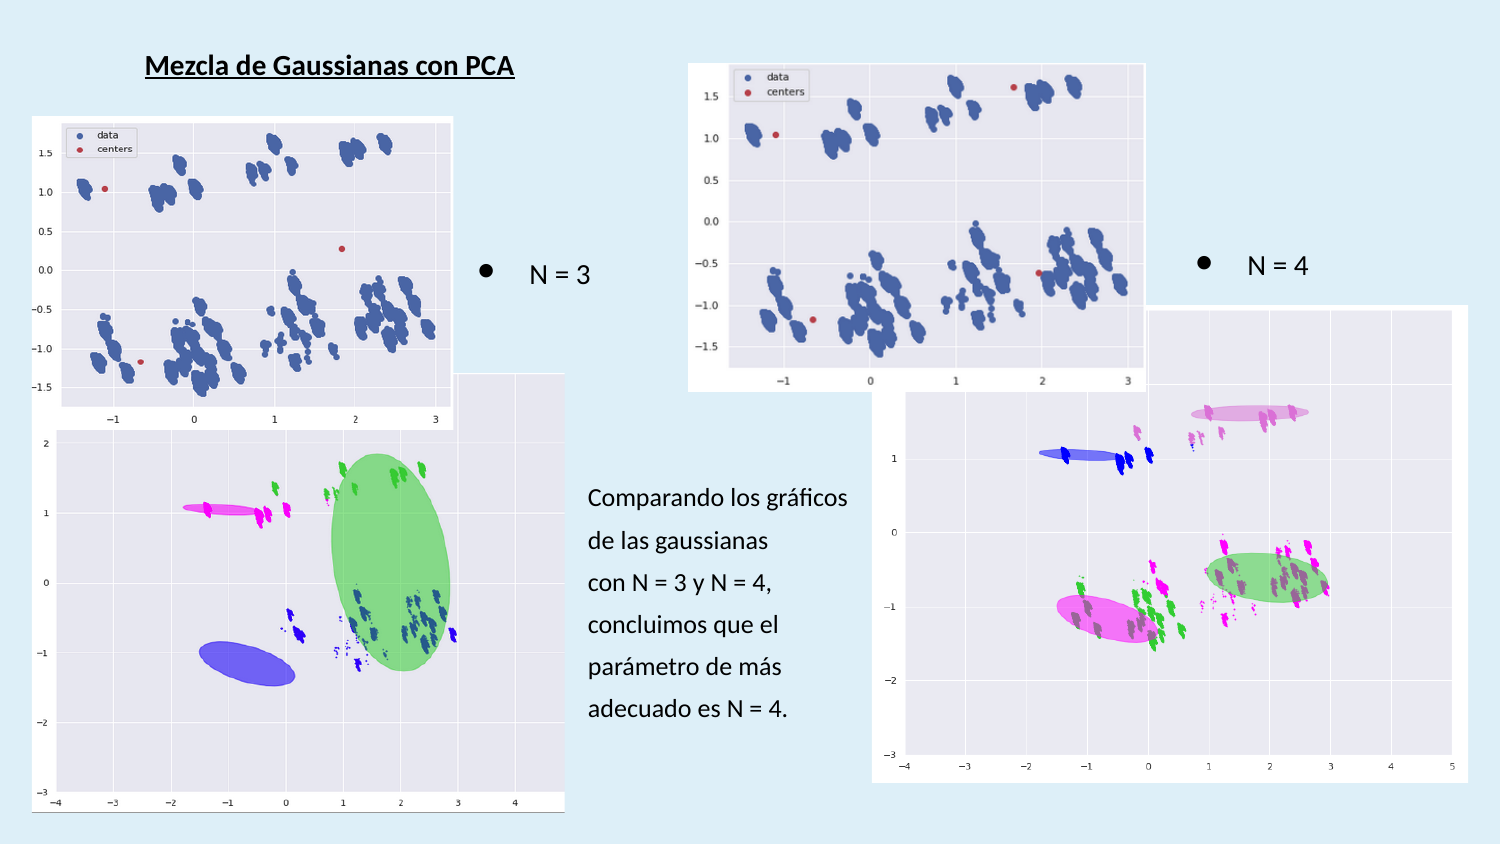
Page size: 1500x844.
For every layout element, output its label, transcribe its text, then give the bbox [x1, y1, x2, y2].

text_box N = 4 [1157, 231, 1365, 297]
text_box Mezcla de Gaussianas con PCA [129, 31, 533, 97]
text_box N = 3 [454, 240, 613, 306]
text_box Comparando los gráficos de las gaussianas con N = 3 y N = 4, concluimos que el parámetro de más adecuado es N = 4. [573, 454, 891, 739]
picture [688, 63, 1469, 783]
picture [31, 116, 565, 813]
